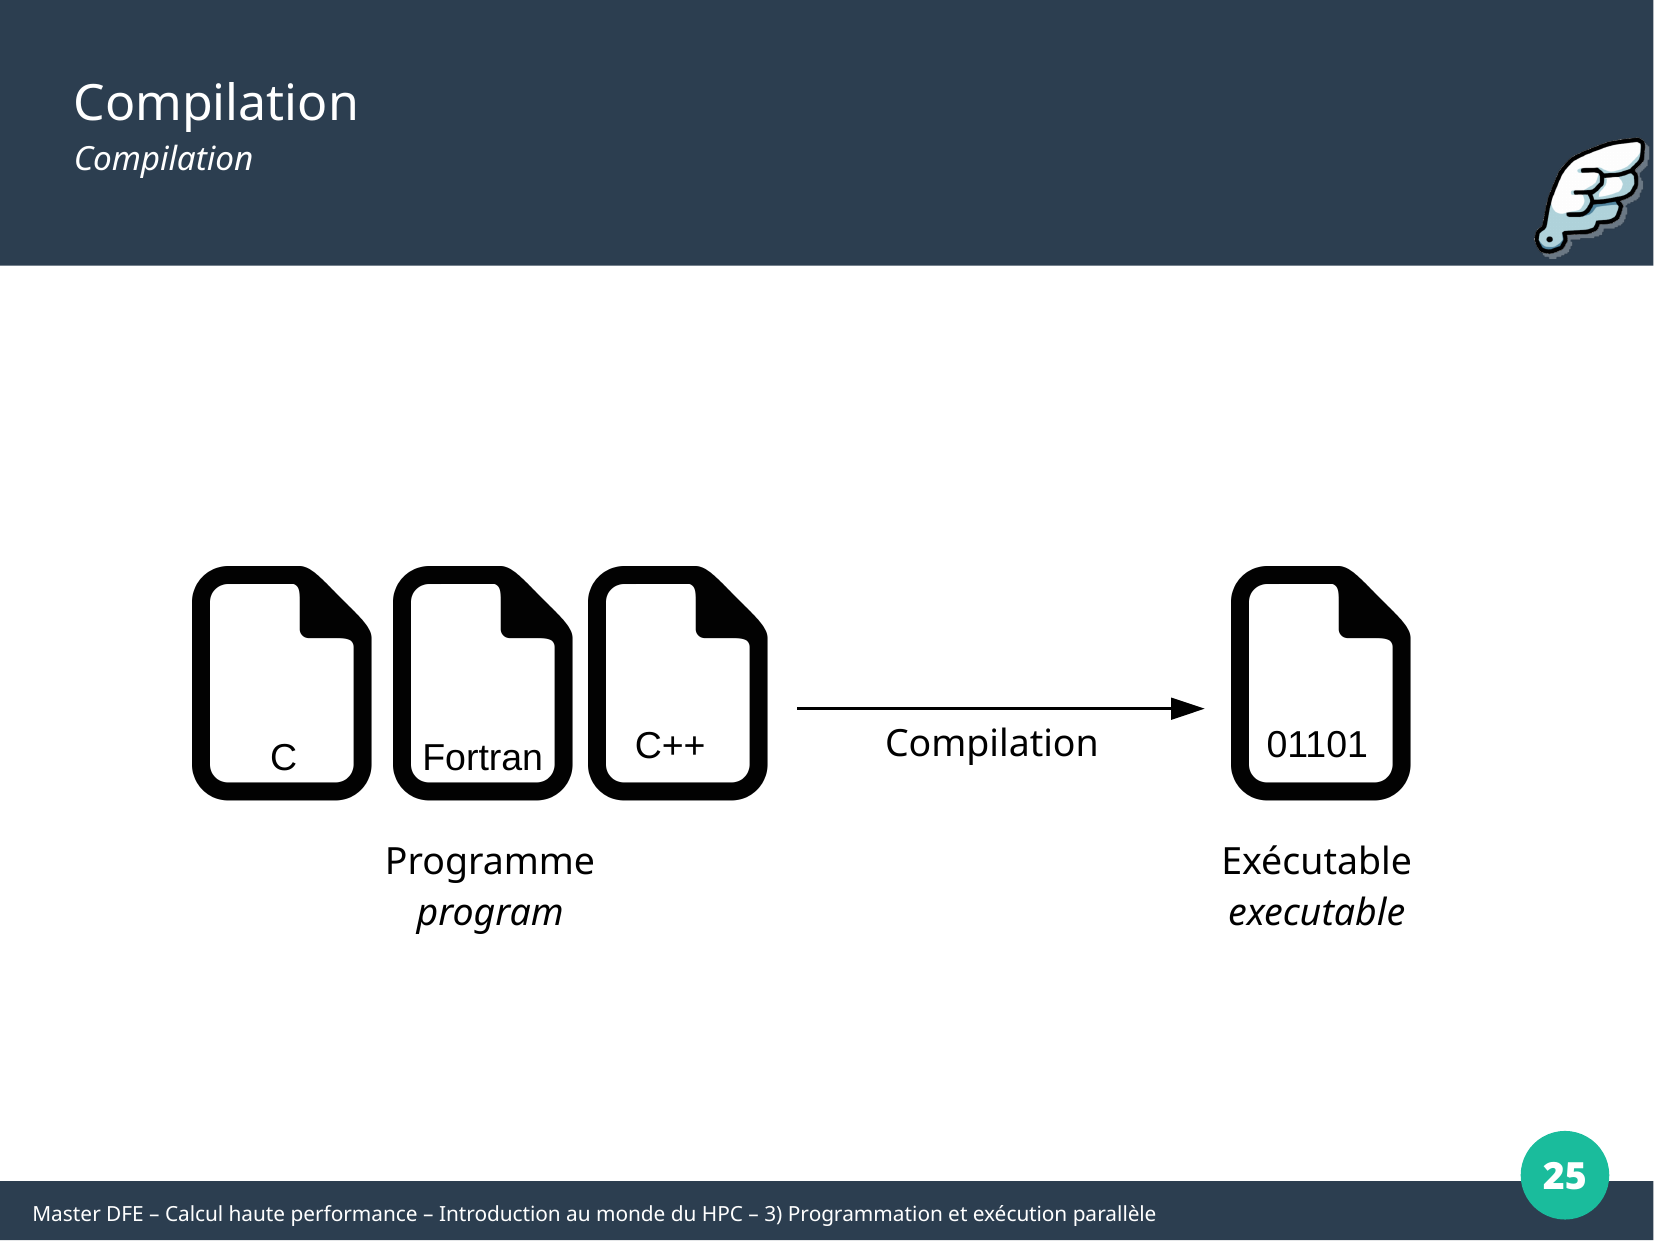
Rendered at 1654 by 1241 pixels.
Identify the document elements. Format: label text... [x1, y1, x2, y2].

text_box Compilation Compilation [59, 59, 1477, 187]
picture [165, 566, 798, 804]
picture [1204, 566, 1441, 804]
text_box Programme program [360, 826, 621, 944]
picture [1531, 136, 1649, 255]
text_box 01101 [1251, 716, 1394, 773]
text_box Master DFE – Calcul haute performance – Introduction au monde du HPC – 3) Programmation et exécution parallèle [17, 1191, 1436, 1235]
text_box Exécutable executable [1187, 826, 1447, 944]
text_box Compilation [862, 708, 1123, 780]
